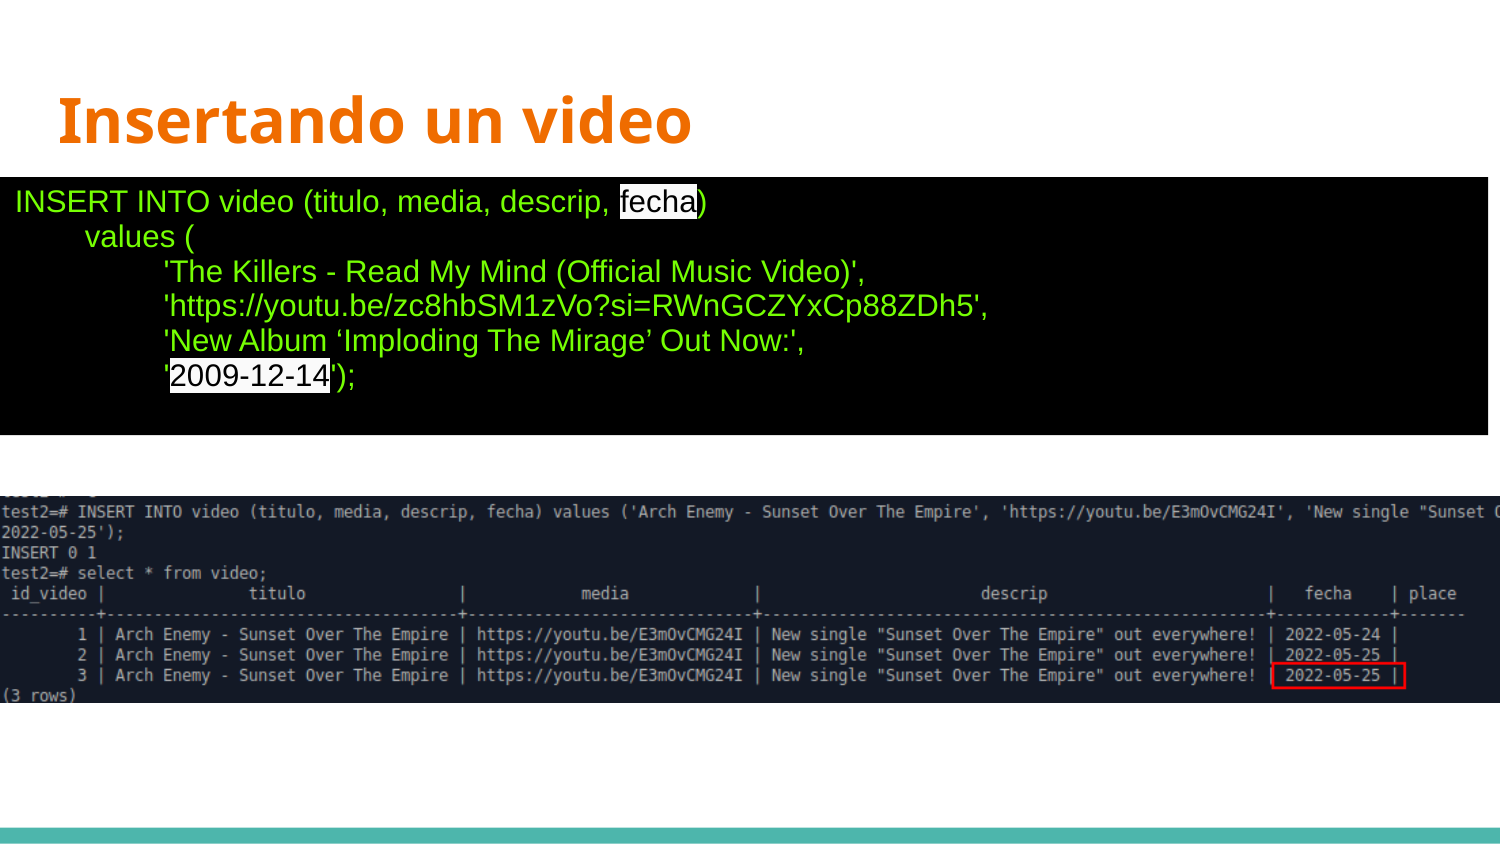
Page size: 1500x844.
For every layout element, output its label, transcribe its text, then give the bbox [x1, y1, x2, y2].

title Insertando un video [43, 61, 1441, 177]
picture [0, 496, 1500, 703]
text_box INSERT INTO video (titulo, media, descrip, fecha) values ( 'The Killers - Read My Mind (Official Music Video)', 'https://youtu.be/zc8hbSM1zVo?si=RWnGCZYxCp88ZDh5', 'New Album ‘Imploding The Mirage’ Out Now:', '2009-12-14'); [0, 177, 1489, 436]
